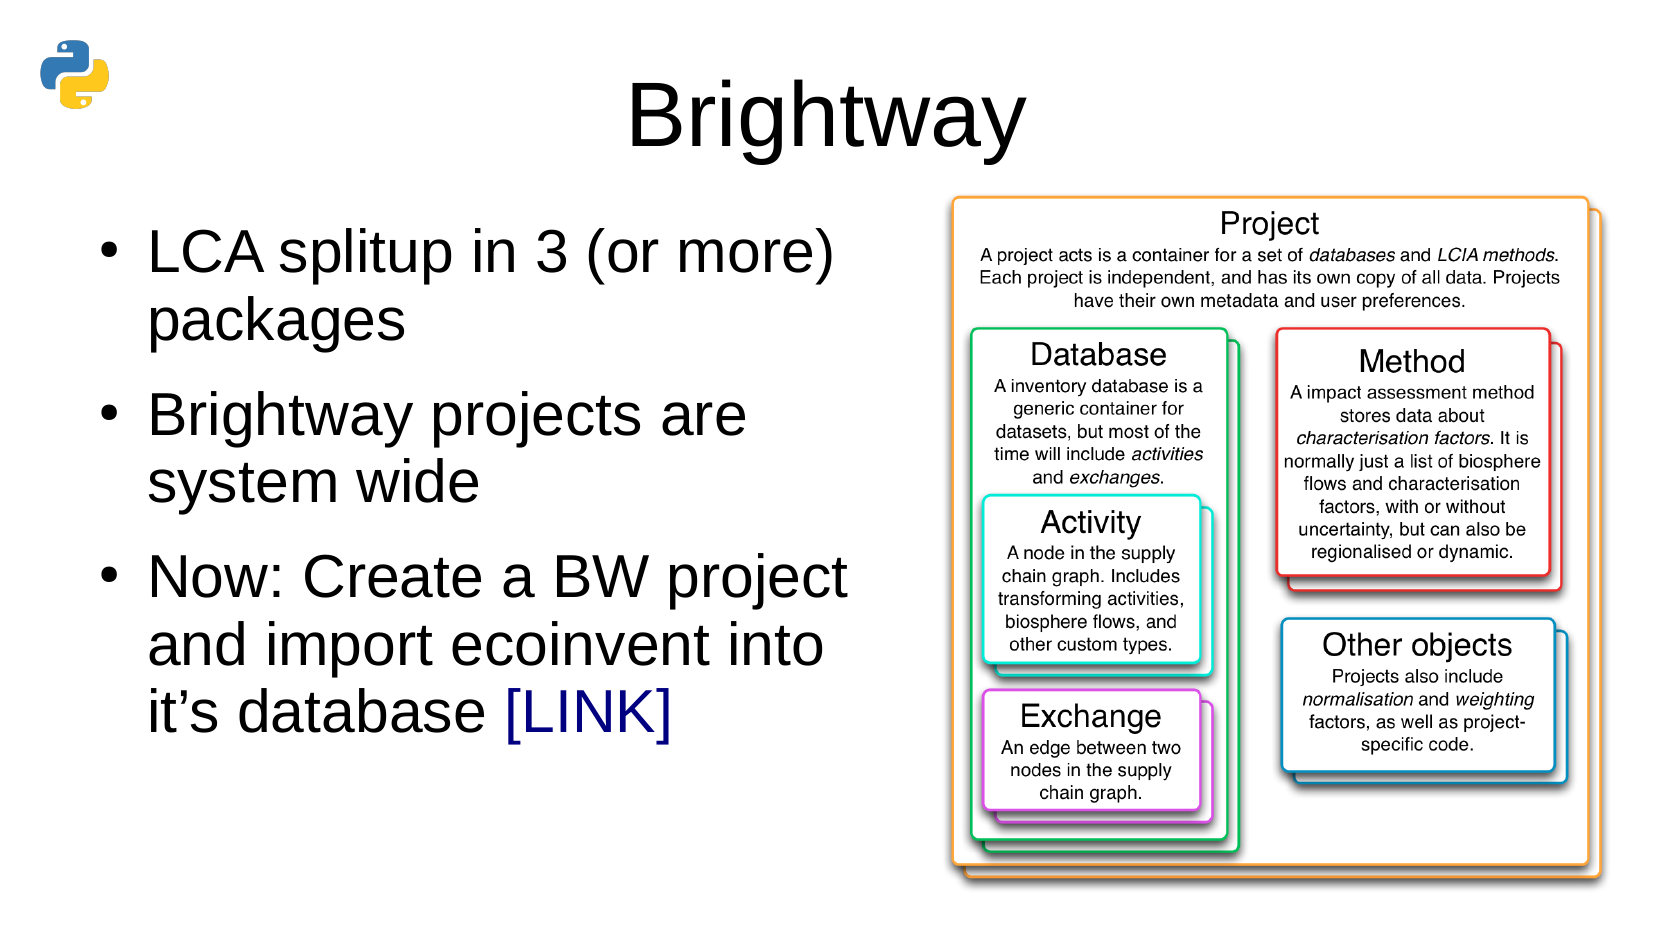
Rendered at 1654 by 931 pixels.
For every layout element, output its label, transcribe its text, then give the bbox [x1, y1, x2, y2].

title Brightway [82, 37, 1571, 193]
picture [937, 187, 1614, 896]
picture [36, 36, 113, 113]
list LCA splitup in 3 (or more) packages Brightway projects are system wide Now: Create a BW project and import ecoinvent into it’s database [LINK] [82, 217, 901, 758]
